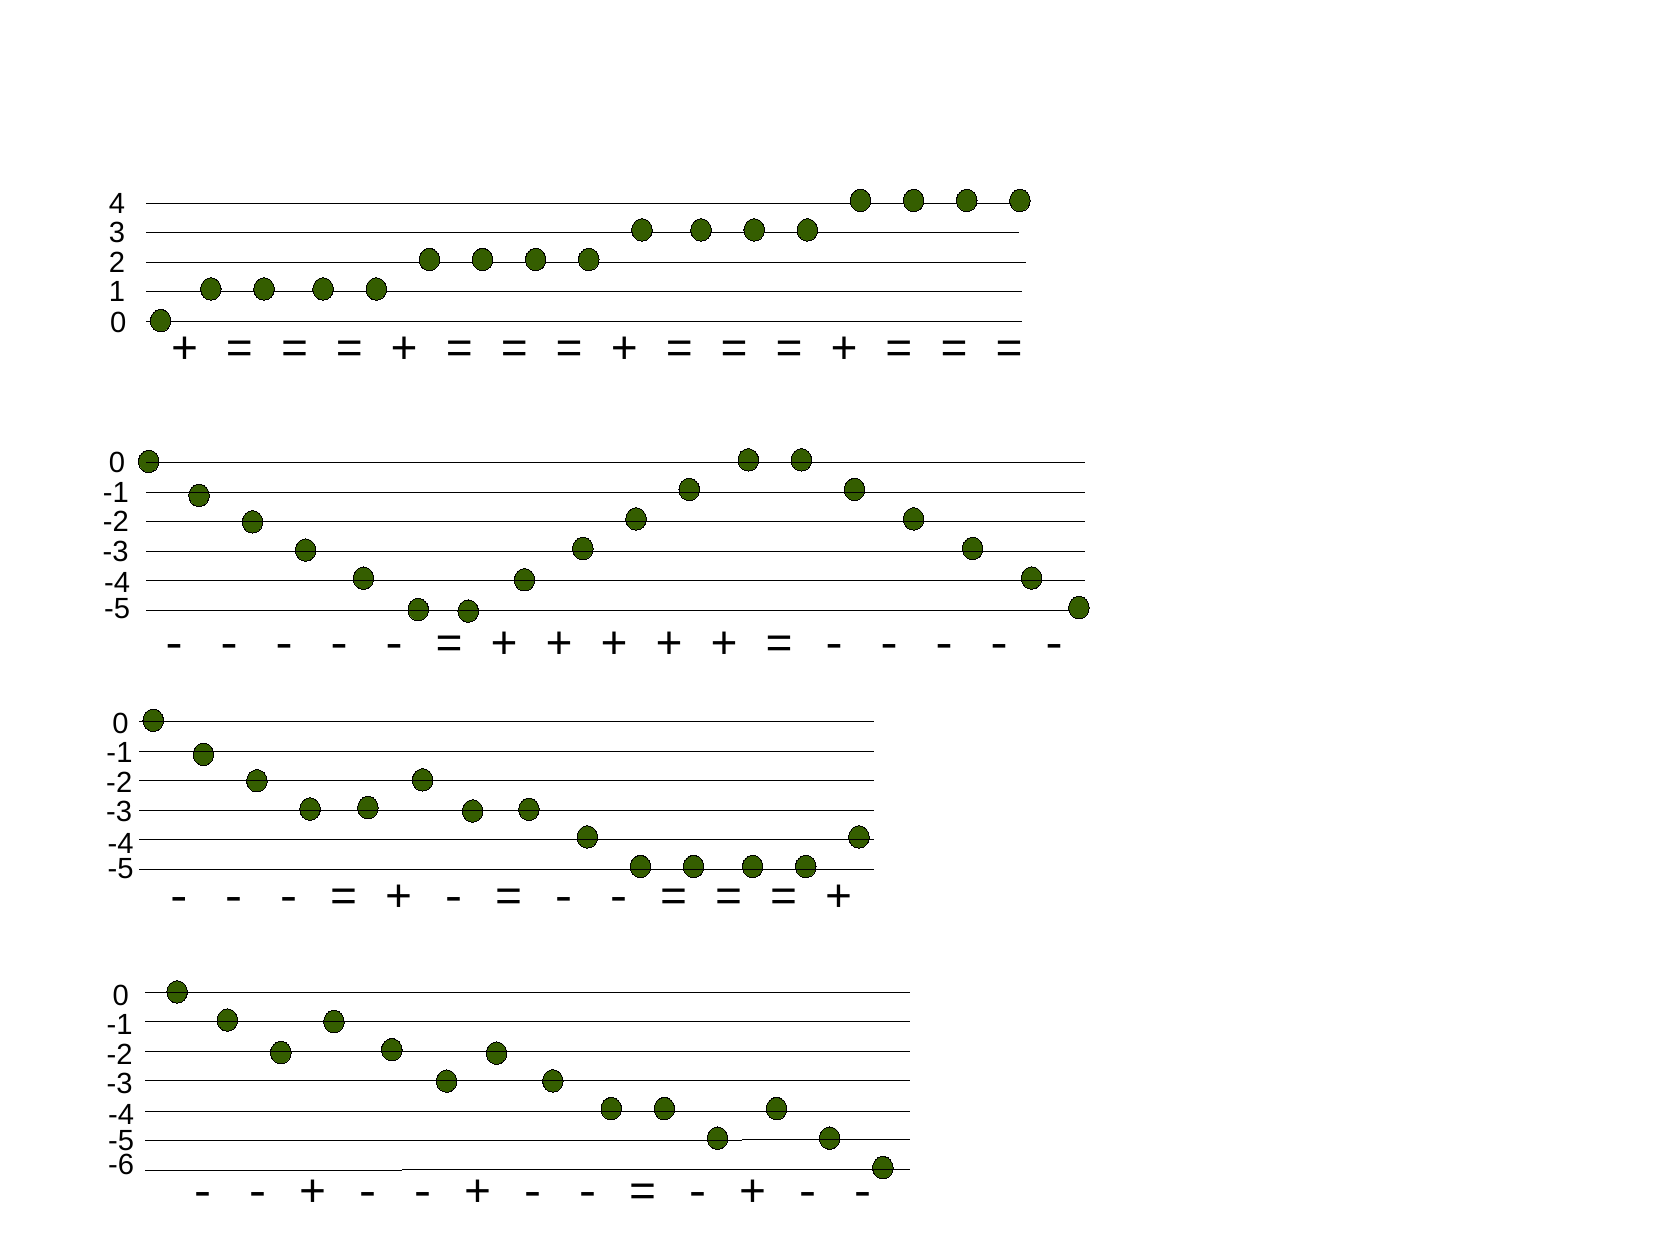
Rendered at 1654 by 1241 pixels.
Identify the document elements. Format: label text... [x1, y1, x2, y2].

text_box -2 [91, 777, 148, 807]
text_box -2 [91, 1049, 148, 1078]
text_box [144, 709, 164, 721]
text_box [353, 581, 374, 590]
text_box [850, 189, 871, 212]
text_box [819, 1126, 840, 1139]
text_box -6 [93, 1140, 149, 1188]
text_box [796, 870, 816, 878]
text_box 4 [94, 179, 141, 227]
text_box [525, 248, 546, 271]
text_box [572, 537, 594, 551]
text_box + = = = + = = = + = = = + = = = [156, 317, 1039, 382]
text_box [766, 1112, 787, 1120]
text_box [683, 870, 704, 878]
text_box [630, 855, 651, 869]
text_box [242, 510, 263, 521]
text_box [358, 811, 378, 819]
text_box -1 [91, 728, 148, 777]
text_box [436, 1081, 457, 1093]
text_box [601, 1112, 621, 1120]
text_box 0 [95, 299, 142, 347]
text_box [381, 1052, 402, 1061]
text_box [518, 798, 540, 810]
text_box [849, 840, 869, 849]
text_box [819, 1140, 840, 1150]
text_box -2 [88, 516, 144, 546]
text_box [270, 1052, 292, 1064]
text_box [457, 611, 479, 623]
text_box -5 [89, 584, 146, 633]
text_box - - + - - + - - = - + - - [174, 1161, 892, 1225]
text_box [486, 1041, 507, 1051]
text_box [514, 568, 535, 580]
text_box [742, 855, 763, 869]
text_box [458, 599, 479, 610]
text_box [295, 538, 316, 551]
text_box [743, 218, 765, 242]
text_box -4 [89, 558, 146, 584]
text_box [270, 1041, 291, 1051]
text_box [246, 781, 268, 792]
text_box [654, 1112, 675, 1120]
text_box [299, 797, 321, 810]
text_box [573, 552, 593, 560]
text_box [1068, 596, 1090, 619]
text_box [167, 993, 188, 1004]
text_box [844, 478, 865, 492]
text_box - - - = + - = - - = = = + [150, 865, 630, 869]
text_box [678, 478, 700, 492]
text_box [743, 870, 763, 878]
text_box [795, 855, 817, 869]
text_box [366, 277, 387, 301]
text_box [578, 248, 600, 271]
text_box [903, 522, 924, 531]
text_box [791, 463, 812, 472]
text_box 2 [94, 257, 140, 286]
text_box [408, 598, 429, 610]
text_box [626, 522, 646, 531]
text_box [683, 855, 704, 869]
text_box [631, 218, 653, 242]
text_box [419, 248, 440, 271]
text_box - - - = + - = - - = = = + [150, 870, 868, 930]
text_box [242, 522, 263, 534]
text_box [353, 566, 374, 580]
text_box [217, 1022, 238, 1032]
text_box [312, 277, 334, 301]
text_box [903, 507, 924, 521]
text_box 1 [93, 267, 140, 316]
text_box [412, 781, 433, 792]
text_box -5 [92, 845, 149, 893]
text_box [630, 870, 651, 878]
text_box [577, 825, 598, 839]
text_box [462, 799, 483, 810]
text_box 0 [94, 438, 140, 487]
text_box [738, 448, 759, 462]
text_box [188, 493, 210, 507]
text_box [486, 1052, 507, 1065]
text_box [518, 811, 539, 821]
text_box [903, 189, 924, 212]
text_box [844, 493, 865, 501]
text_box [200, 277, 222, 301]
text_box -3 [87, 527, 144, 576]
text_box [625, 507, 647, 521]
text_box [963, 552, 983, 560]
text_box [150, 309, 171, 331]
text_box [690, 218, 712, 242]
text_box [253, 277, 275, 301]
text_box [357, 796, 379, 810]
text_box [956, 189, 978, 212]
text_box [412, 768, 433, 780]
text_box [217, 1008, 238, 1021]
text_box -1 [88, 468, 144, 516]
text_box [193, 752, 214, 766]
text_box [707, 1126, 728, 1140]
text_box -4 [92, 819, 149, 845]
text_box [436, 1069, 457, 1080]
text_box [707, 1141, 728, 1150]
text_box [542, 1069, 563, 1080]
text_box [872, 1170, 893, 1179]
text_box -3 [91, 1078, 148, 1108]
text_box [323, 1022, 345, 1033]
text_box - - - - - = + + + + + = - - - - - [145, 612, 1083, 677]
text_box -3 [91, 807, 148, 836]
text_box [144, 722, 164, 732]
text_box -5 [93, 1116, 149, 1140]
text_box [246, 769, 268, 780]
text_box -1 [91, 1000, 148, 1049]
text_box [766, 1097, 787, 1111]
text_box [797, 218, 818, 242]
text_box [542, 1081, 564, 1093]
text_box [791, 448, 812, 462]
text_box [189, 484, 209, 492]
text_box [848, 825, 870, 839]
text_box 0 [97, 699, 144, 748]
text_box [679, 493, 699, 501]
text_box [381, 1038, 403, 1051]
text_box [1021, 581, 1042, 590]
text_box [738, 463, 759, 472]
text_box [408, 611, 429, 621]
text_box [166, 980, 188, 992]
text_box [193, 743, 214, 751]
text_box [323, 1010, 345, 1021]
text_box [462, 811, 483, 823]
text_box [577, 840, 598, 849]
text_box [601, 1097, 622, 1111]
text_box [1009, 189, 1031, 212]
text_box 3 [94, 227, 140, 257]
text_box [514, 581, 535, 591]
text_box 0 [97, 971, 144, 1019]
text_box [654, 1097, 675, 1111]
text_box -4 [93, 1090, 149, 1116]
text_box [1021, 566, 1042, 580]
text_box [472, 248, 493, 271]
text_box [140, 450, 159, 473]
text_box [300, 811, 321, 821]
text_box [295, 552, 316, 562]
text_box [962, 537, 983, 551]
text_box [872, 1156, 894, 1169]
